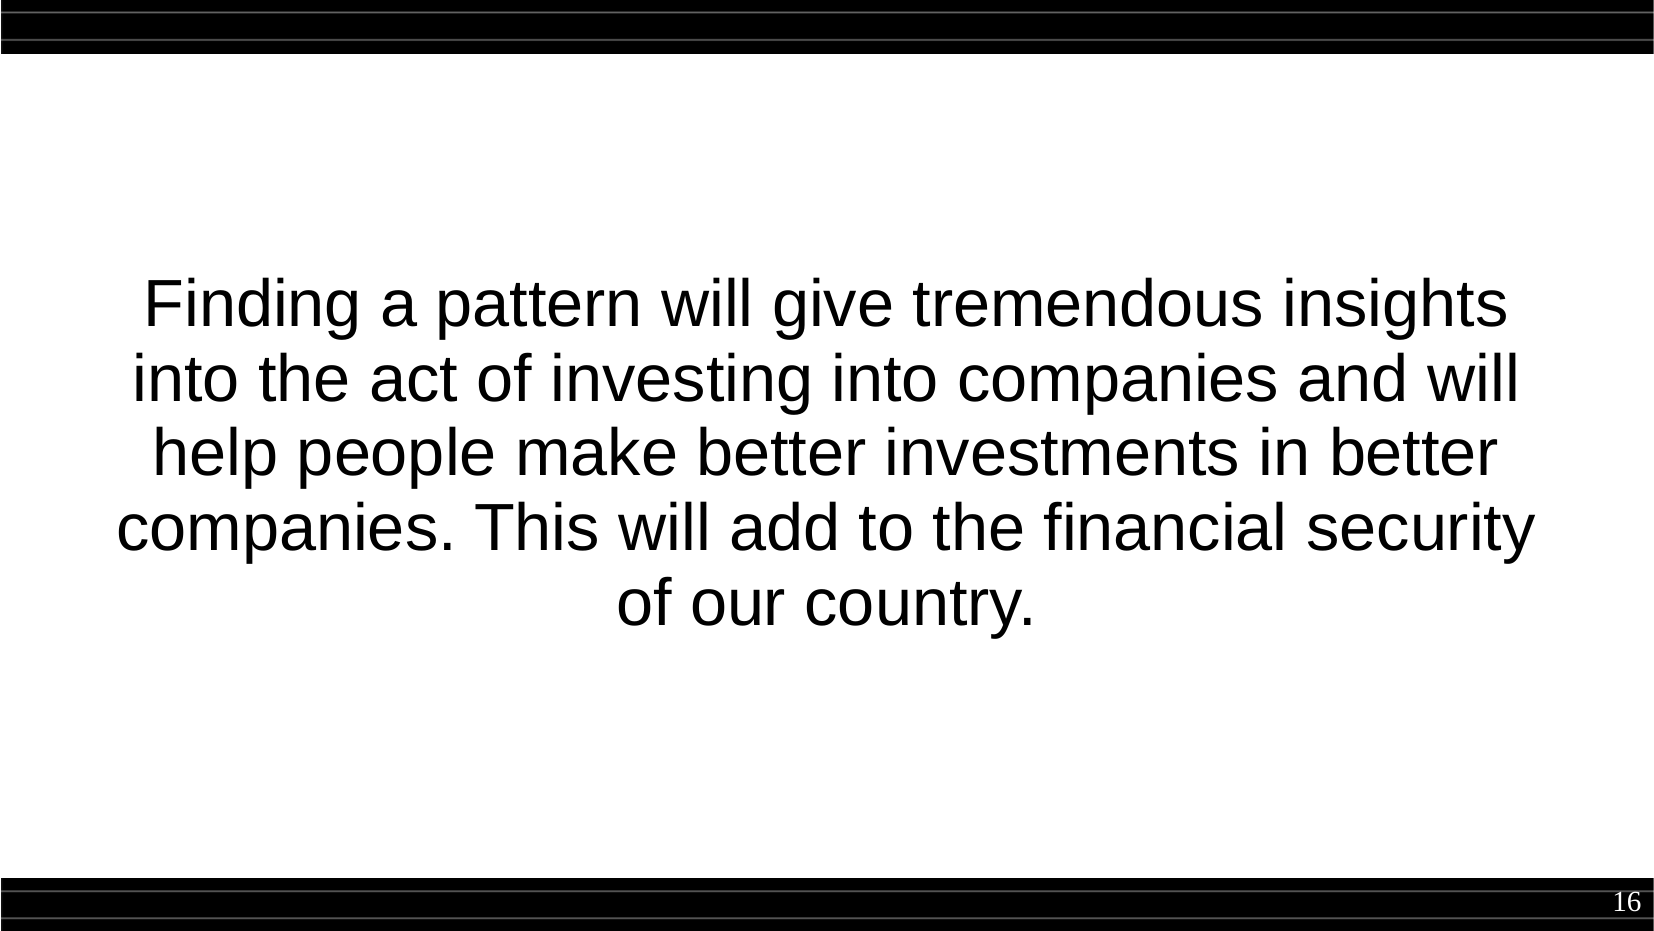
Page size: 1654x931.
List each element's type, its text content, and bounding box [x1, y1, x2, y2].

picture [1, 878, 1654, 931]
picture [1, 0, 1654, 54]
subtitle Finding a pattern will give tremendous insights into the act of investing into companies and will help people make better investments in better companies. This will add to the financial security of our country. [82, 92, 1571, 813]
